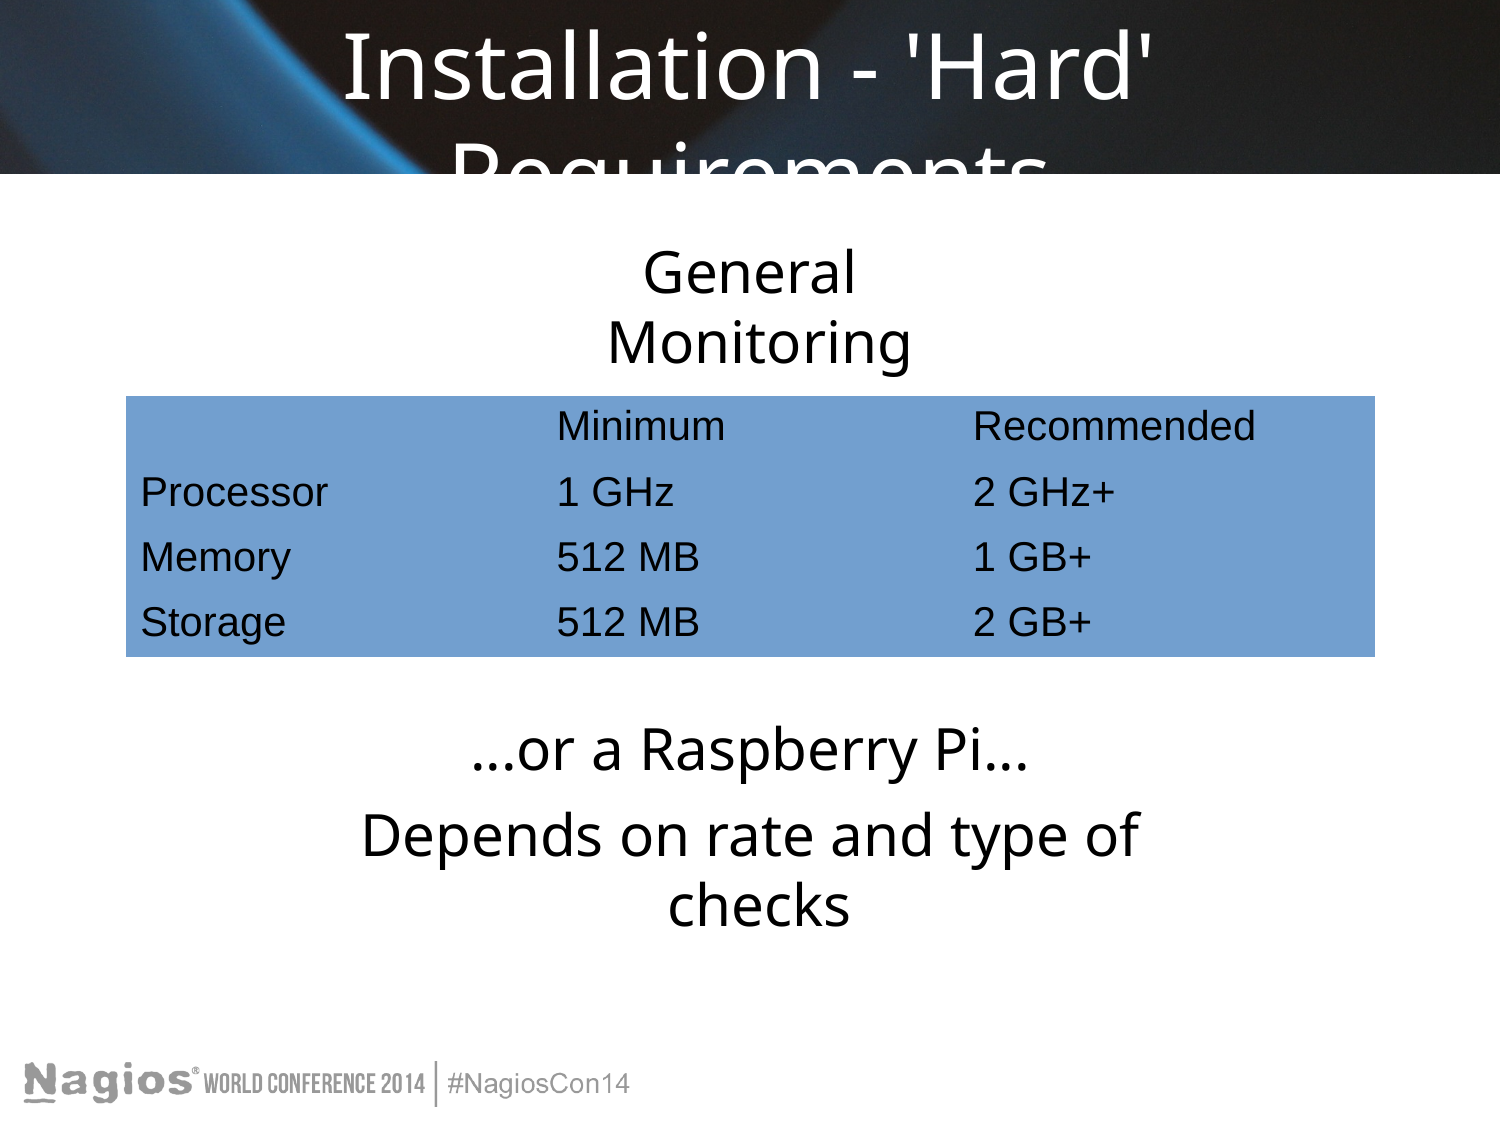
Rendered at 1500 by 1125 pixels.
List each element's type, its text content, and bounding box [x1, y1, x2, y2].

table_header Recommended [958, 396, 1375, 461]
table_cell Storage [126, 592, 542, 657]
table_cell 1 GHz [542, 461, 958, 526]
title Installation - 'Hard' Requirements [75, 0, 1426, 174]
list General Monitoring [487, 262, 1013, 348]
table_header [126, 396, 542, 461]
table_header Minimum [542, 396, 958, 461]
table_cell 2 GB+ [958, 592, 1375, 657]
table_cell 1 GB+ [958, 526, 1375, 592]
list ...or a Raspberry Pi... Depends on rate and type of checks [286, 738, 1214, 911]
table_cell 512 MB [542, 592, 958, 657]
table_cell 512 MB [542, 526, 958, 592]
table_cell Memory [126, 526, 542, 592]
table_cell 2 GHz+ [958, 461, 1375, 526]
table_cell Processor [126, 461, 542, 526]
